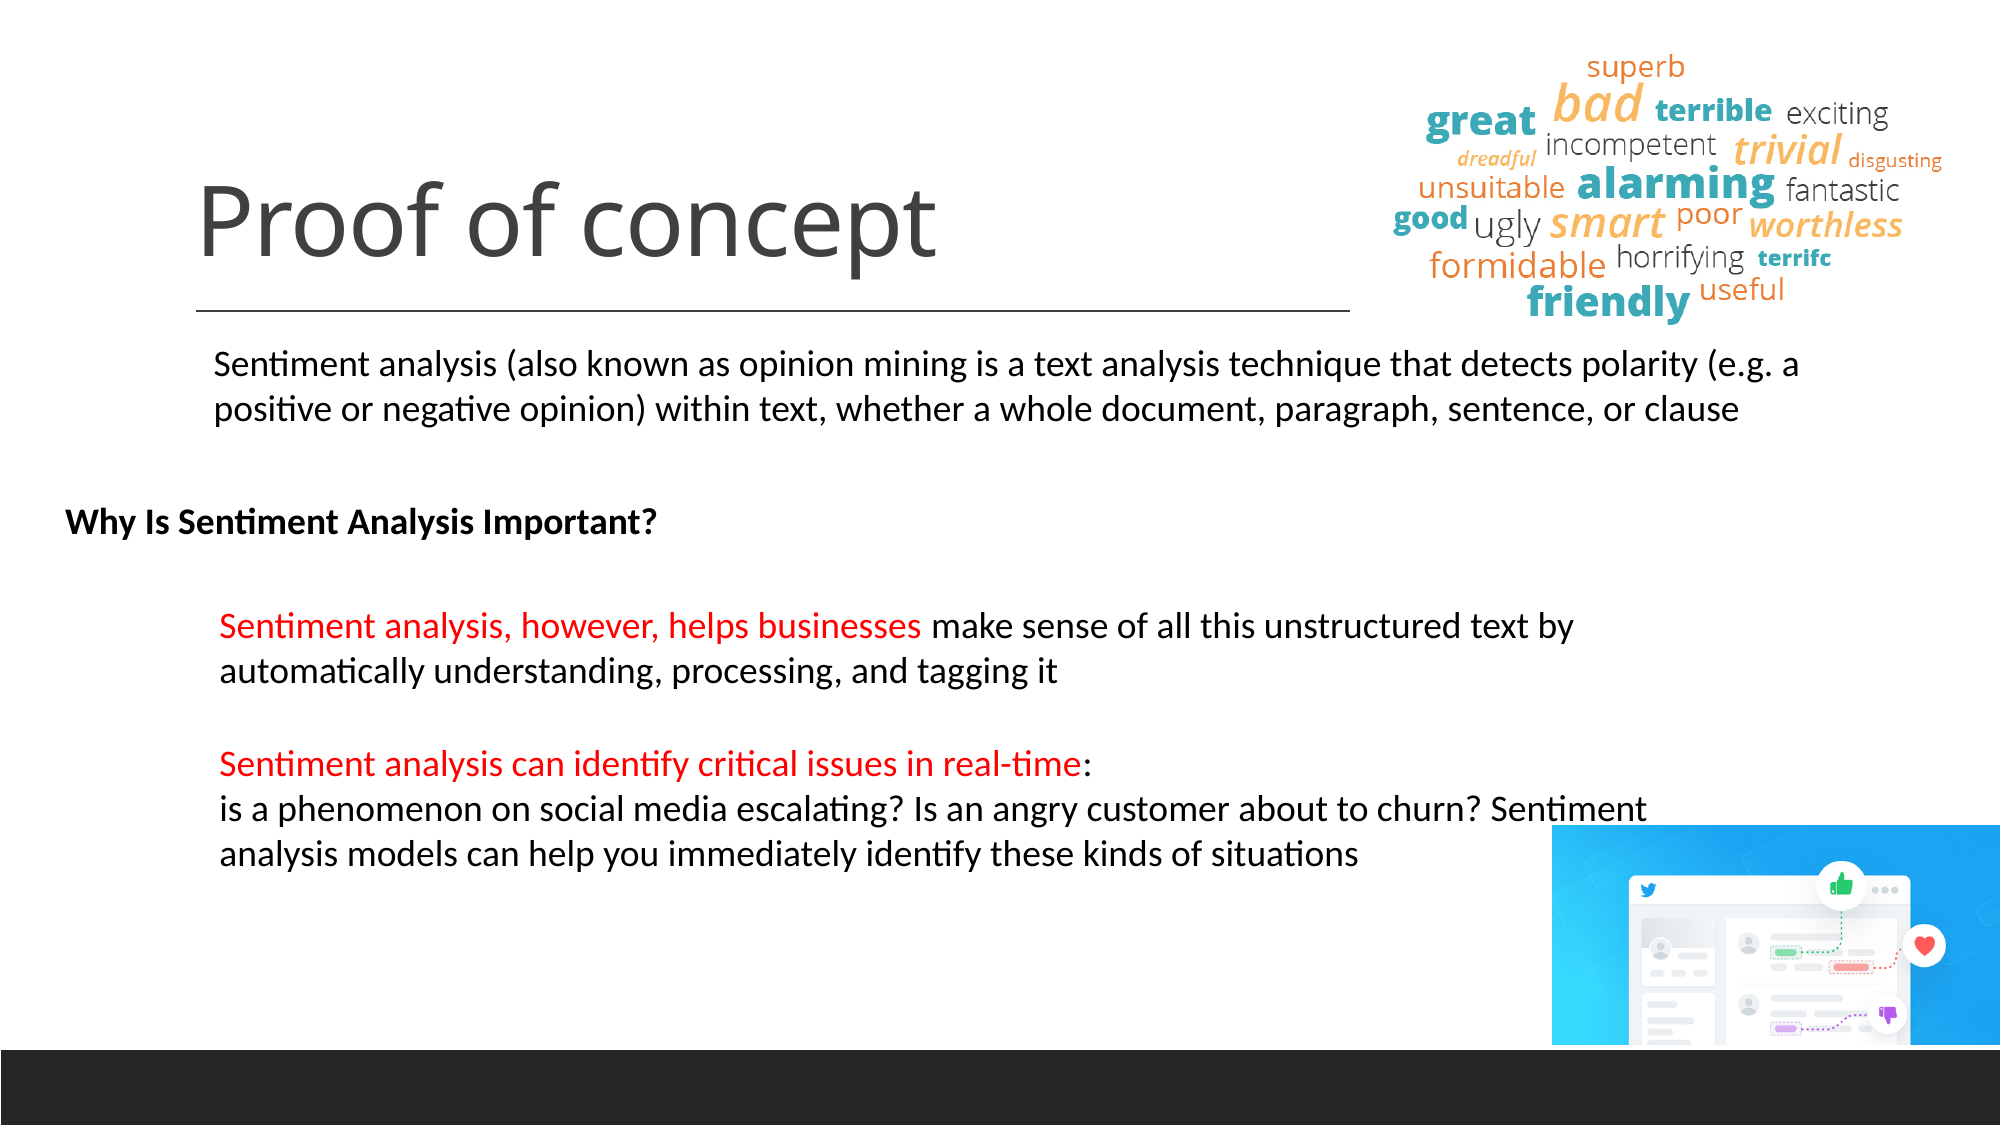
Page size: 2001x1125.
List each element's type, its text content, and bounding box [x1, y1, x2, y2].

text_box Sentiment analysis, however, helps businesses make sense of all this unstructured text by automatically understanding, processing, and tagging it [204, 593, 1679, 700]
text_box Why Is Sentiment Analysis Important? [50, 489, 749, 596]
title Proof of concept [180, 47, 1350, 286]
picture [1552, 825, 2000, 1045]
picture [1350, 23, 1985, 352]
text_box Sentiment analysis (also known as opinion mining is a text analysis technique that detects polarity (e.g. a positive or negative opinion) within text, whether a whole document, paragraph, sentence, or clause [198, 331, 1896, 438]
text_box Sentiment analysis can identify critical issues in real-time: is a phenomenon on social media escalating? Is an angry customer about to churn? Sentiment analysis models can help you immediately identify these kinds of situations [204, 731, 1685, 883]
